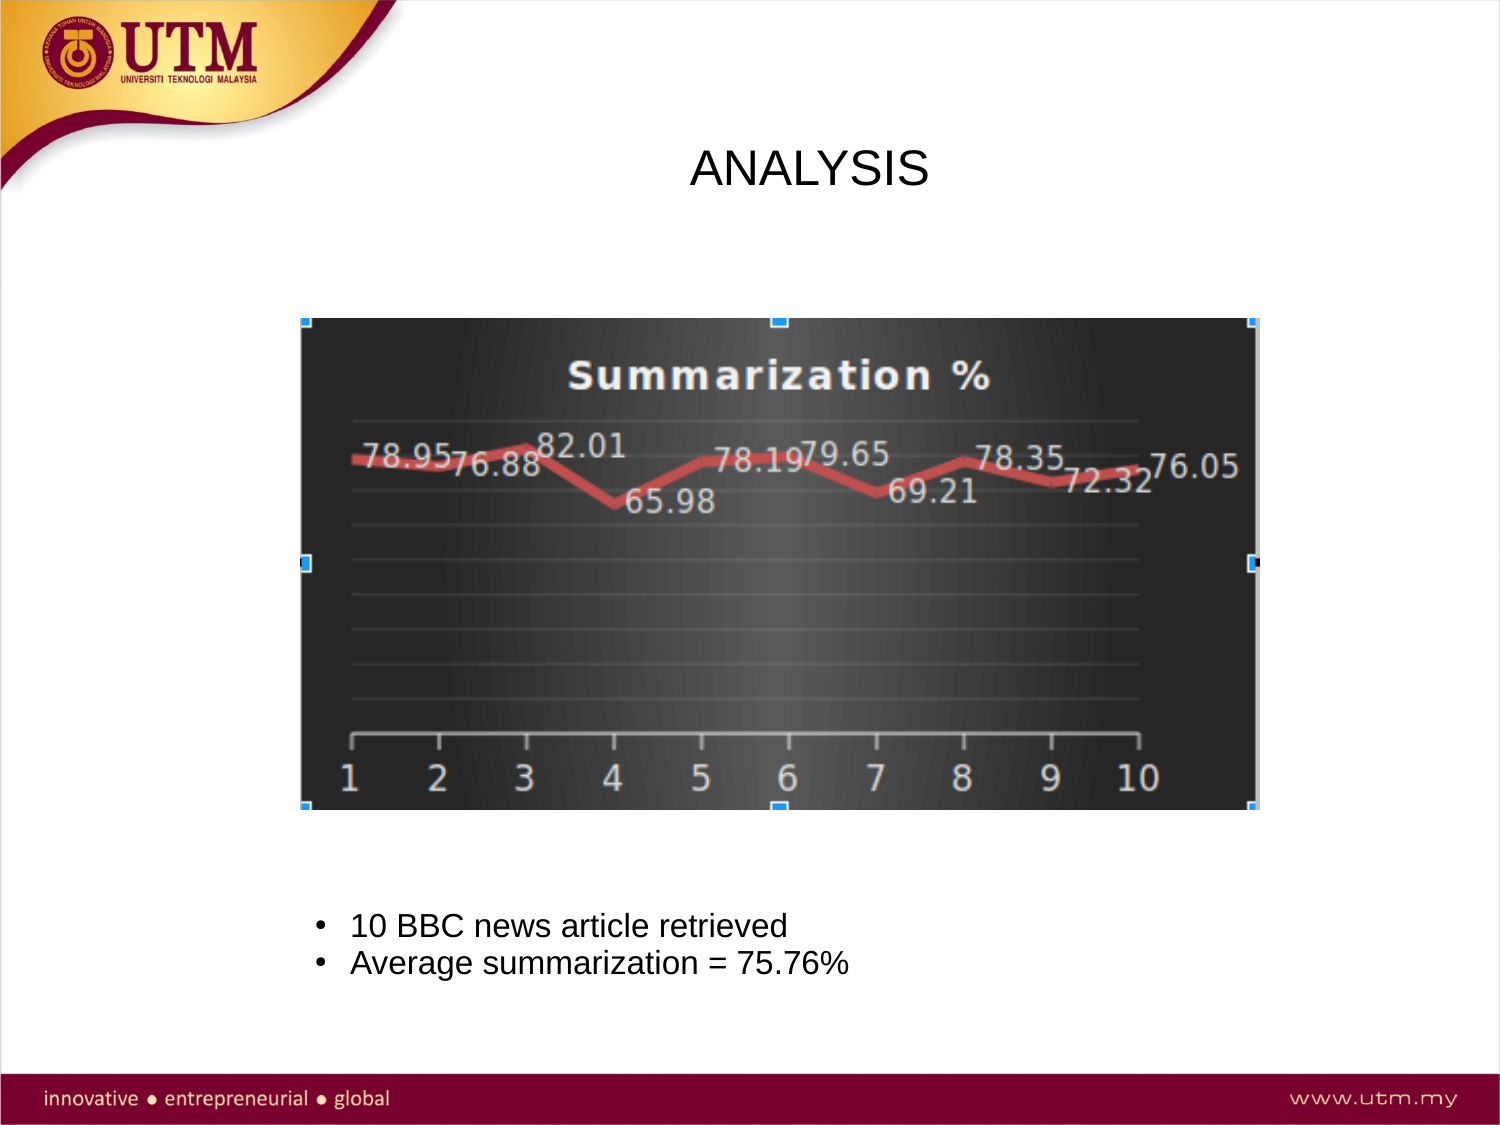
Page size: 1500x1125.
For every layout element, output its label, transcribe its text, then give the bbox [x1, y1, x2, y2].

text_box 10 BBC news article retrieved Average summarization = 75.76% [300, 900, 1246, 989]
text_box ANALYSIS [675, 133, 946, 204]
picture [0, 0, 1500, 1125]
